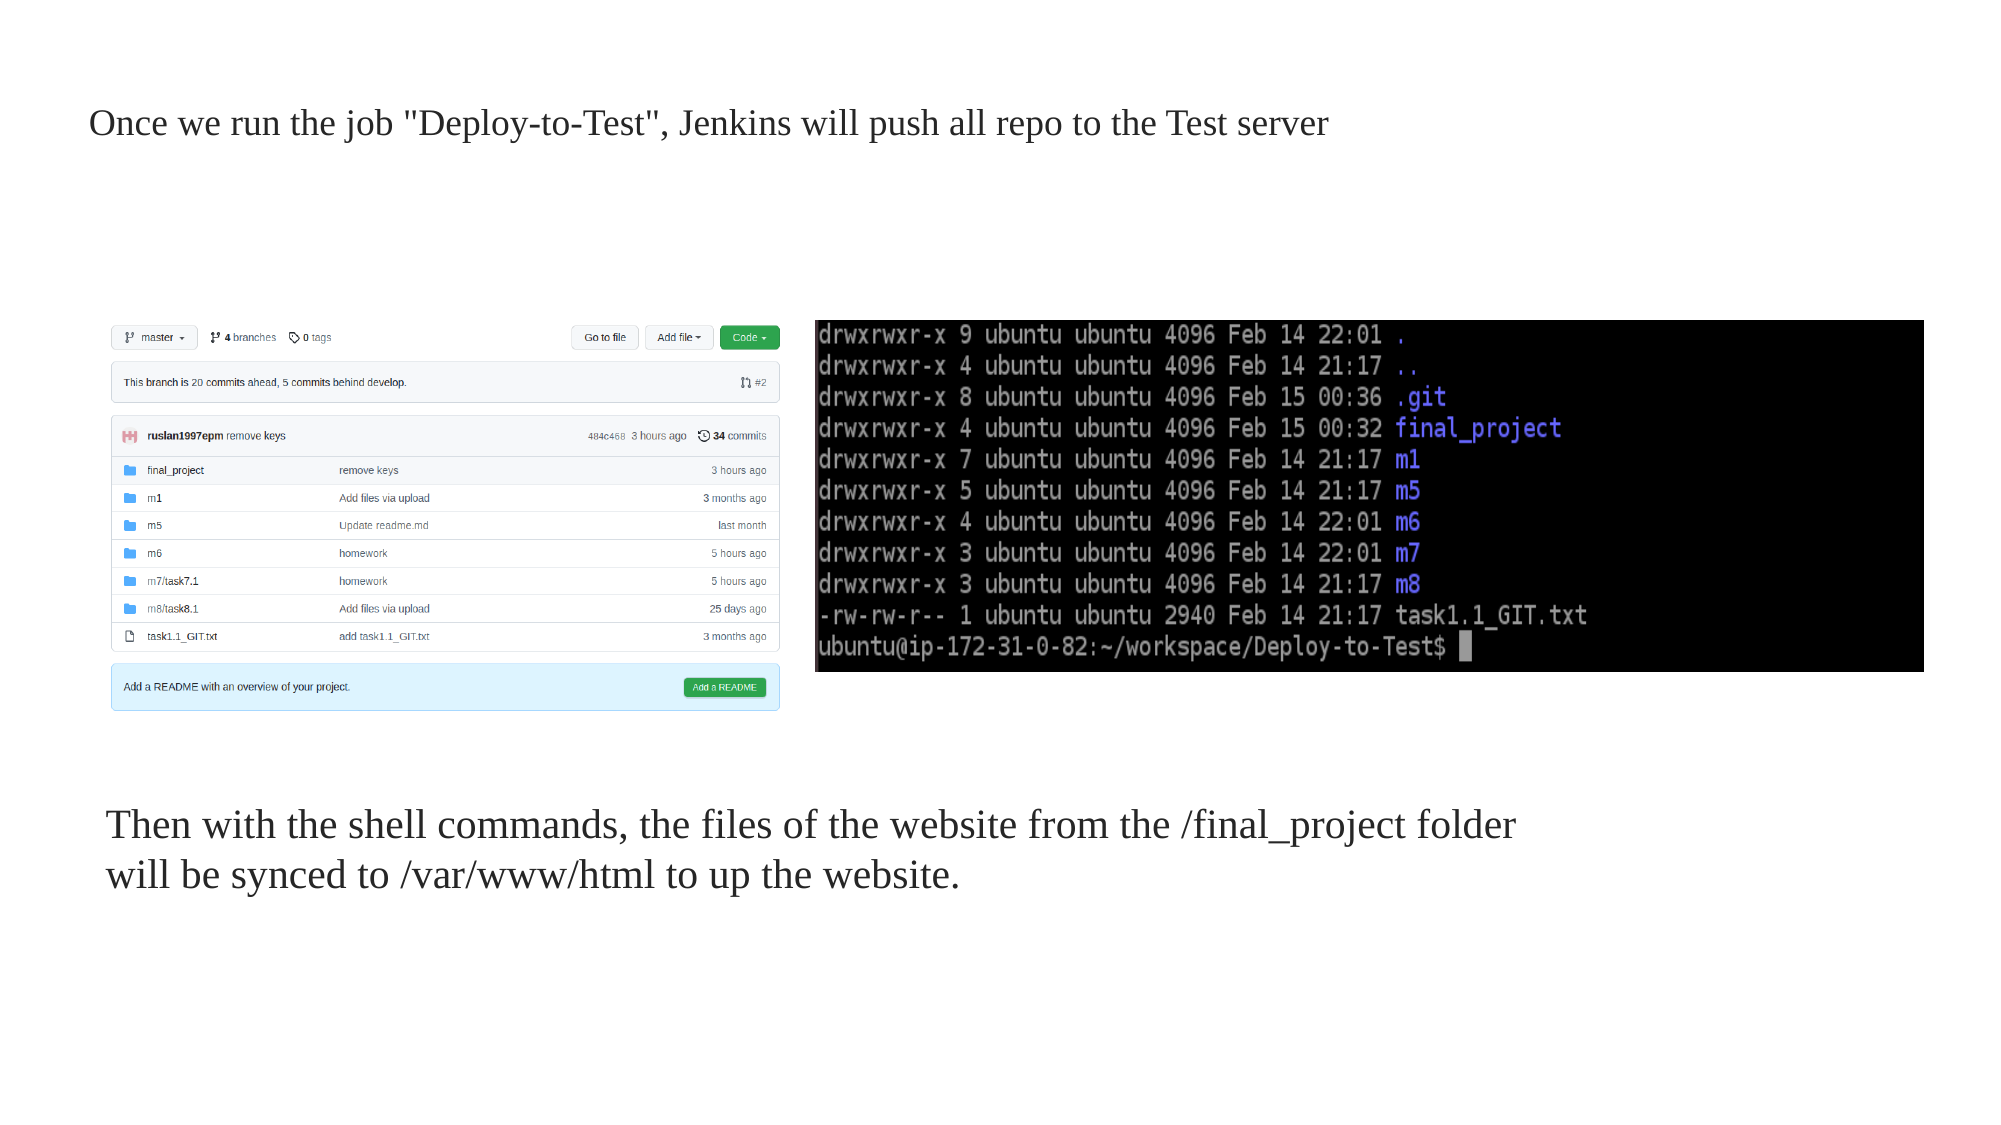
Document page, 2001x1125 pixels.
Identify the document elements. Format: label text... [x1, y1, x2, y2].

picture [815, 320, 1924, 672]
picture [87, 308, 786, 726]
title Once we run the job "Deploy-to-Test", Jenkins will push all repo to the Test server [74, 50, 1380, 196]
text_box Then with the shell commands, the files of the website from the /final_project folder will be synced to /var/www/html to up the website. [90, 789, 1540, 906]
